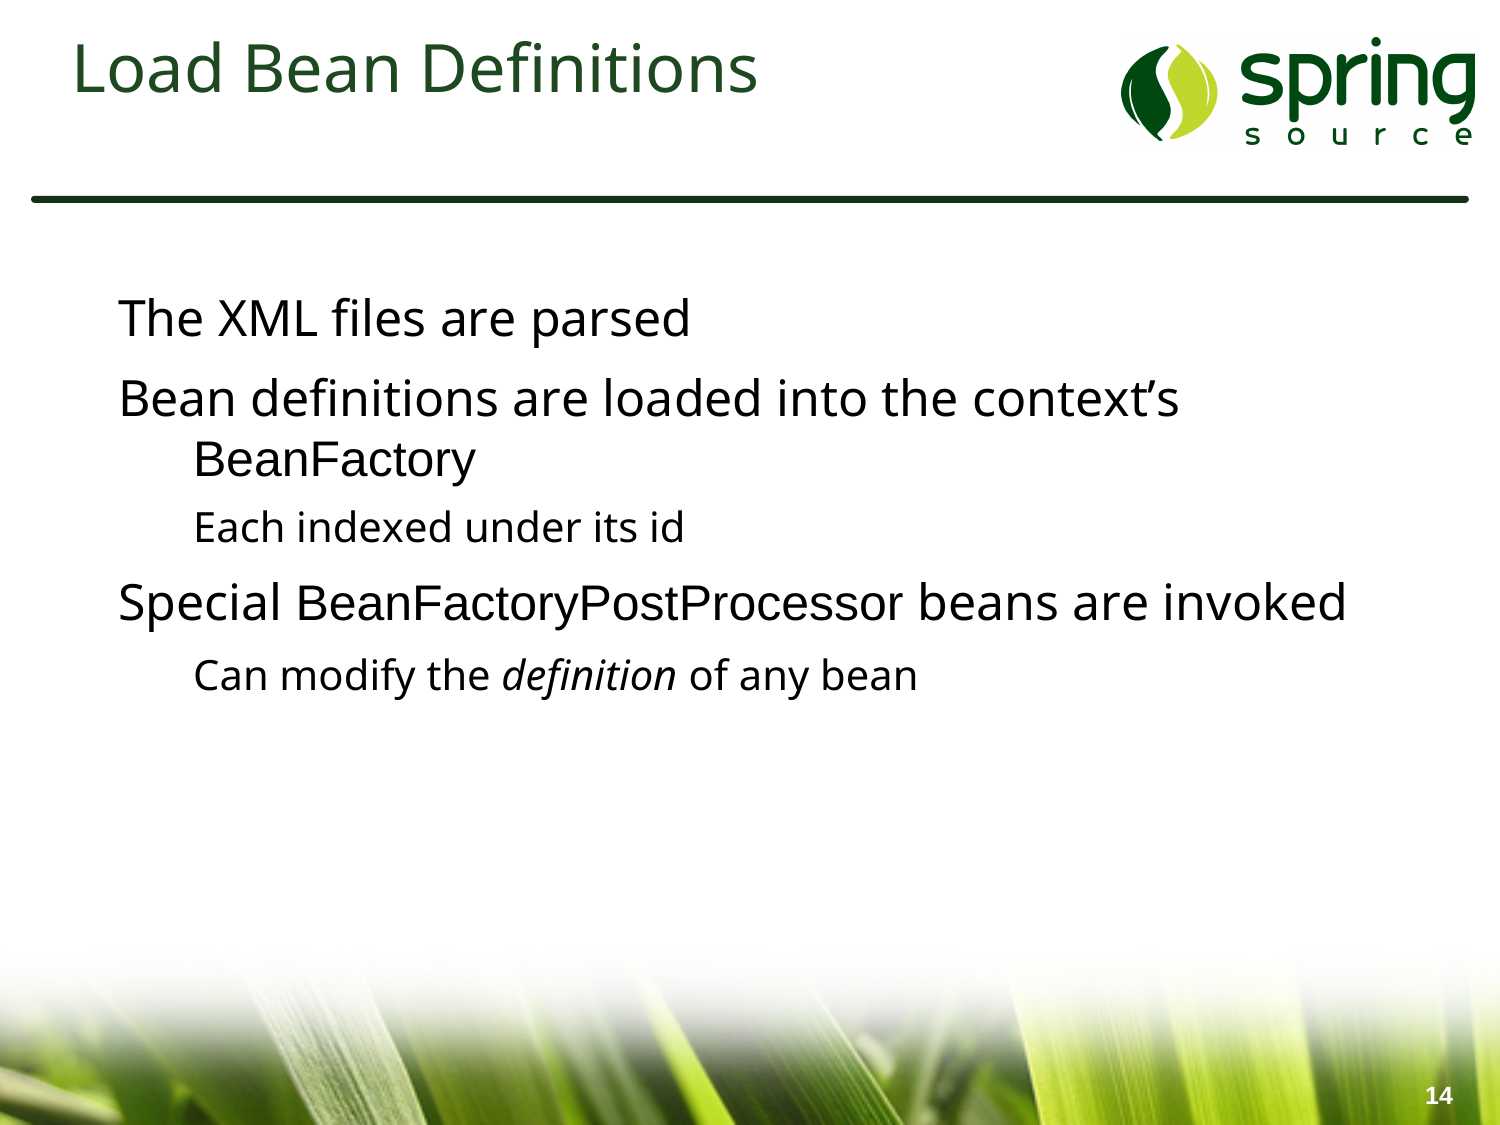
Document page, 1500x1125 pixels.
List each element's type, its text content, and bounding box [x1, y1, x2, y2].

picture [0, 944, 1500, 1125]
list The XML files are parsed Bean definitions are loaded into the context’s BeanFactory Each indexed under its id Special BeanFactoryPostProcessor beans are invoked Can modify the definition of any bean [103, 275, 1394, 938]
picture [1121, 37, 1475, 145]
title Load Bean Definitions [56, 13, 1089, 176]
